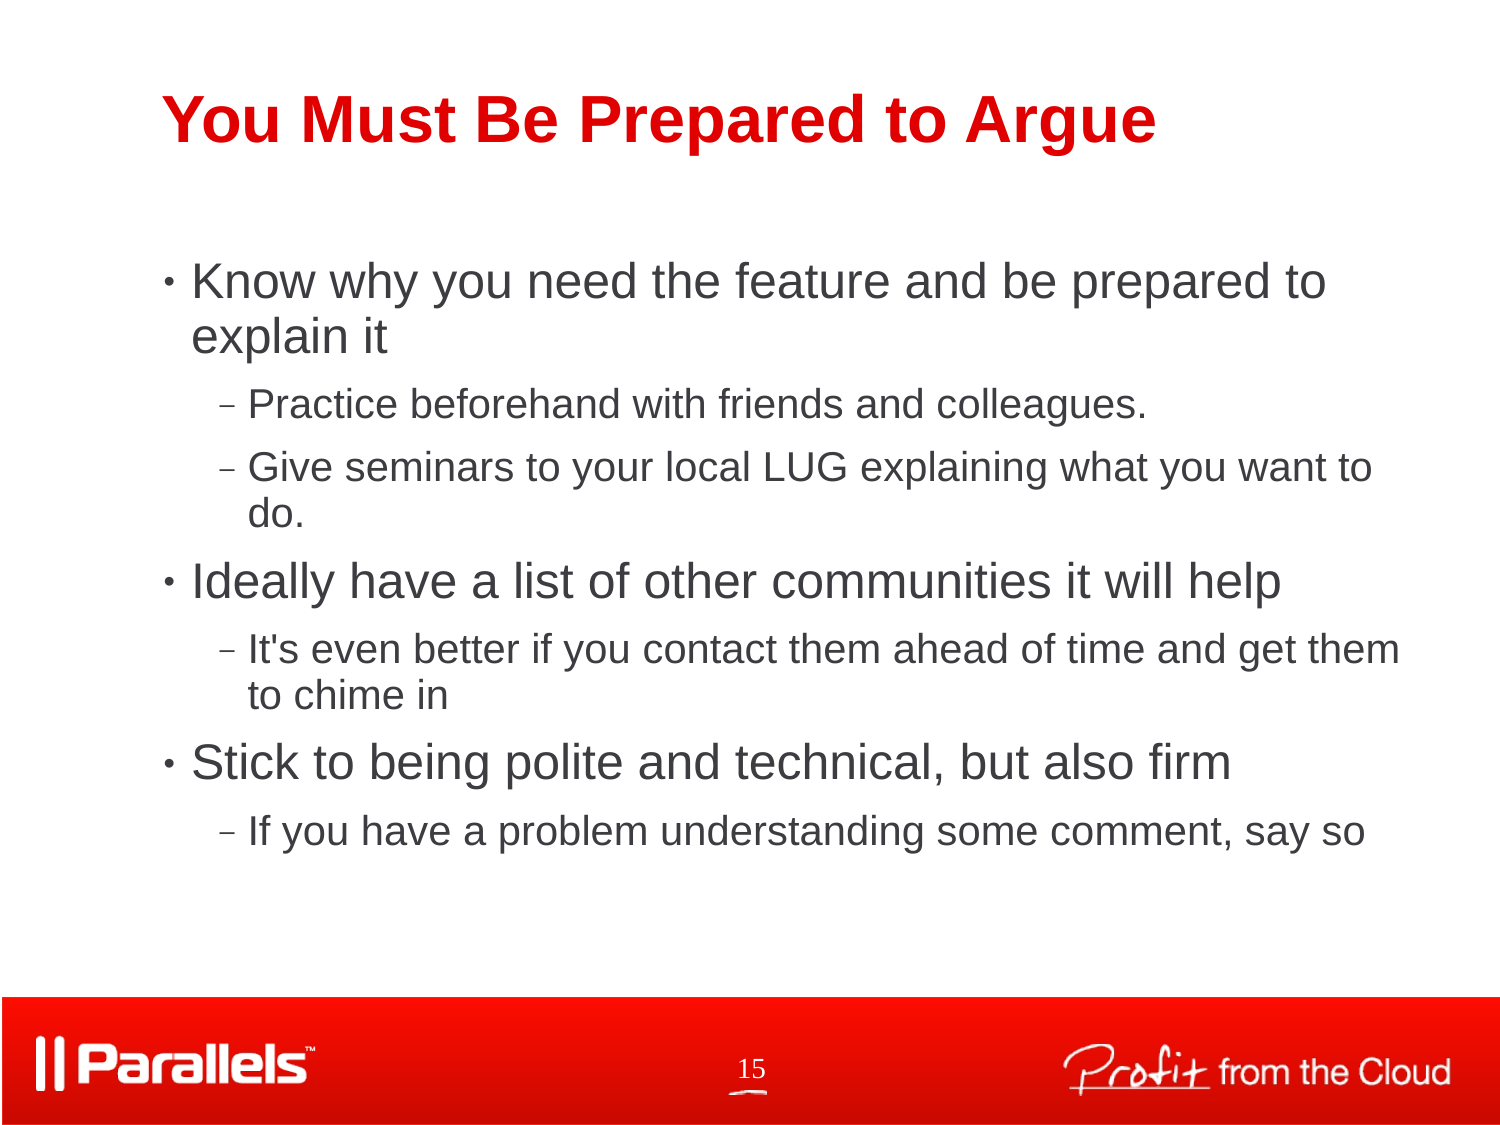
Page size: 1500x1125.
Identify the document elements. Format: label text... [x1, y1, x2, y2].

picture [1049, 1033, 1465, 1096]
picture [727, 1090, 767, 1095]
list Know why you need the feature and be prepared to explain it Practice beforehand with friends and colleagues. Give seminars to your local LUG explaining what you want to do. Ideally have a list of other communities it will help It's even better if you contact them ahead of time and get them to chime in Stick to being polite and technical, but also firm If you have a problem understanding some comment, say so [163, 254, 1404, 998]
title You Must Be Prepared to Argue [161, 41, 1383, 205]
picture [36, 1034, 318, 1091]
